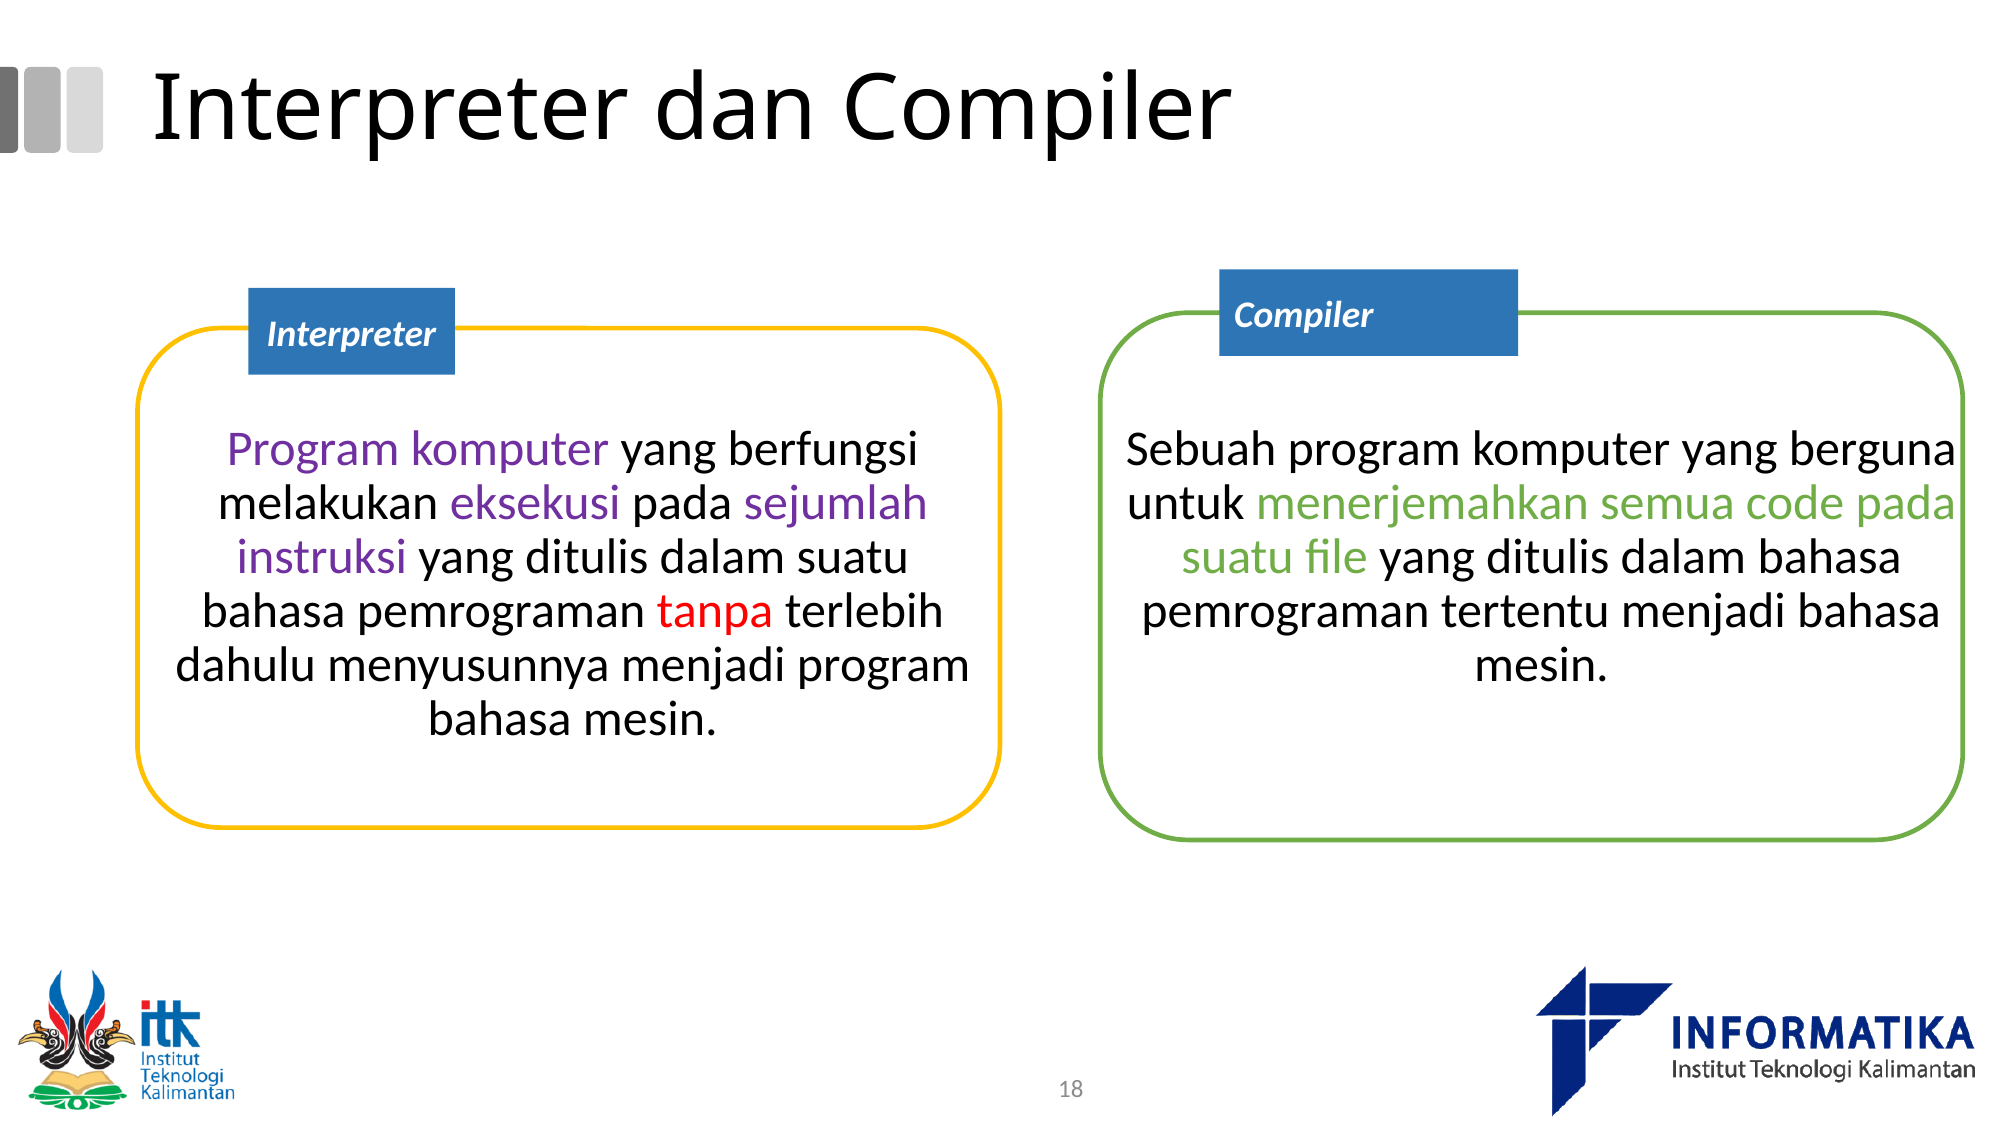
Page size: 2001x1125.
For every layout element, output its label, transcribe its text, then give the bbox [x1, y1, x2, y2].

text_box [137, 328, 1000, 779]
text_box [154, 795, 983, 828]
text_box Compiler [1219, 269, 1519, 356]
text_box Interpreter [248, 287, 455, 375]
text_box Sebuah program komputer yang berguna untuk menerjemahkan semua code pada suatu file yang ditulis dalam bahasa pemrograman tertentu menjadi bahasa mesin. [1110, 414, 1973, 771]
title Interpreter dan Compiler [137, 1, 1863, 219]
picture [0, 935, 253, 1125]
list Program komputer yang berfungsi melakukan eksekusi pada sejumlah instruksi yang ditulis dalam suatu bahasa pemrograman tanpa terlebih dahulu menyusunnya menjadi program bahasa mesin. [145, 414, 1000, 795]
picture [1534, 965, 1976, 1118]
